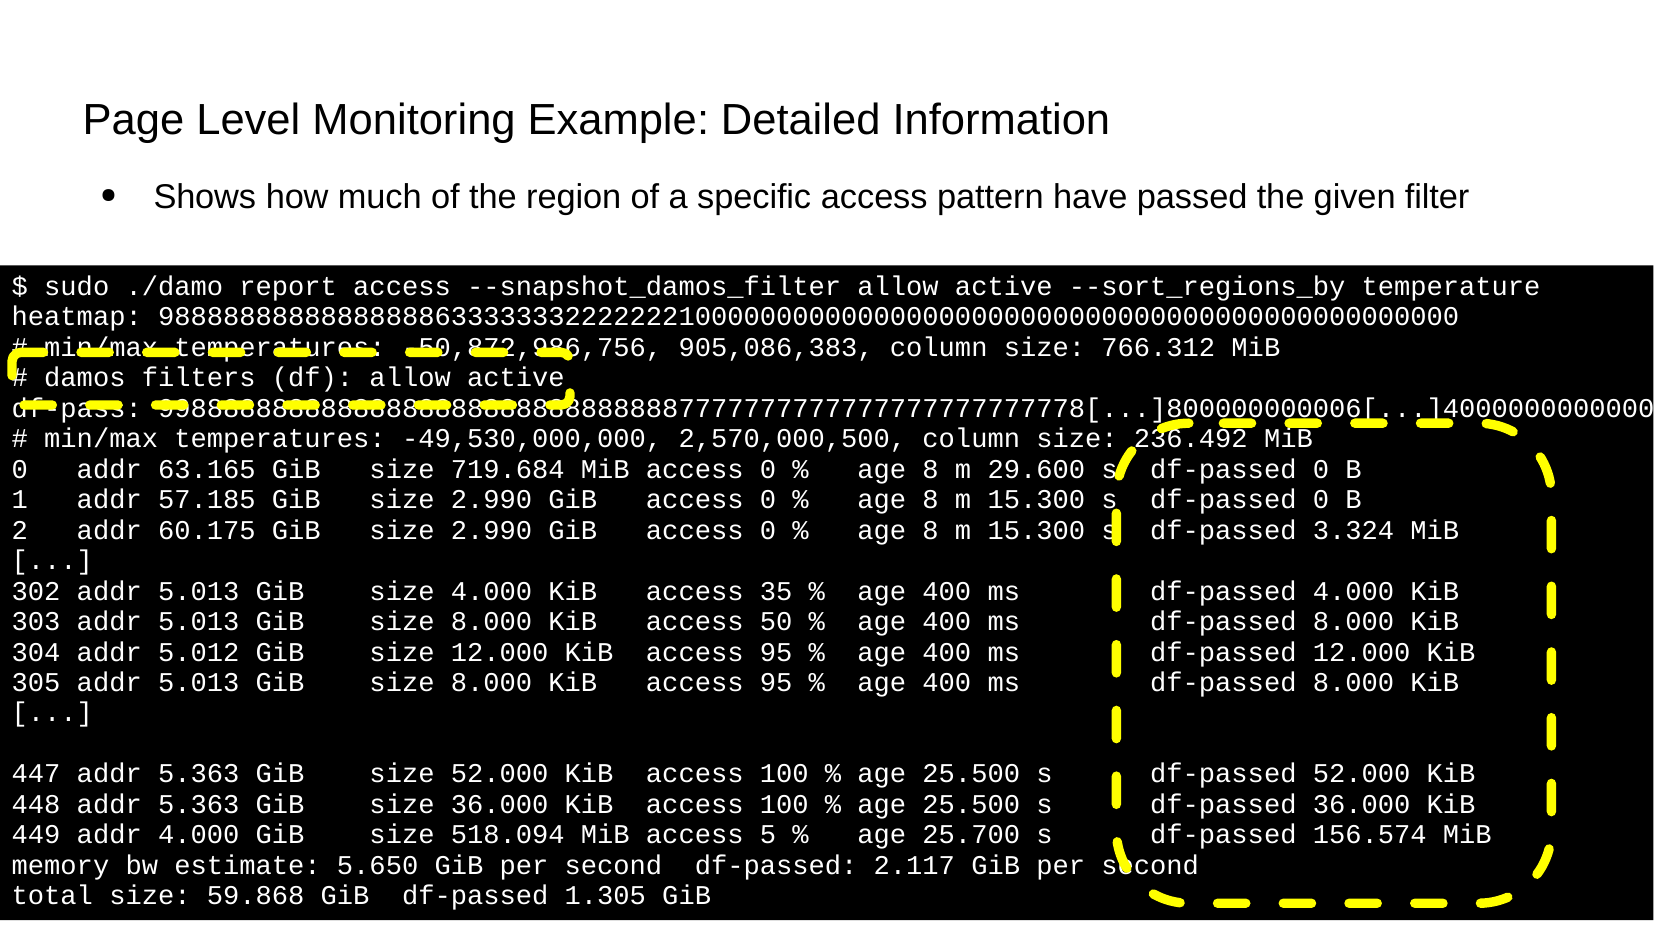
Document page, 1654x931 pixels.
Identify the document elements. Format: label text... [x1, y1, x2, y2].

list Shows how much of the region of a specific access pattern have passed the given filter [82, 177, 1571, 265]
title Page Level Monitoring Example: Detailed Information [82, 81, 1571, 157]
text_box $ sudo ./damo report access --snapshot_damos_filter allow active --sort_regions_by temperature heatmap: 98888888888888888633333332222222100000000000000000000000000000000000000000000000 # min/max temperatures: -50,872,986,756, 905,086,383, column size: 766.312 MiB # damos filters (df): allow active df-pass: 998888888888888888888888888888887777777777777777777777778[...]800000000006[...]40000000000004 # min/max temperatures: -49,530,000,000, 2,570,000,500, column size: 236.492 MiB 0 addr 63.165 GiB size 719.684 MiB access 0 % age 8 m 29.600 s df-passed 0 B 1 addr 57.185 GiB size 2.990 GiB access 0 % age 8 m 15.300 s df-passed 0 B 2 addr 60.175 GiB size 2.990 GiB access 0 % age 8 m 15.300 s df-passed 3.324 MiB [...] 302 addr 5.013 GiB size 4.000 KiB access 35 % age 400 ms df-passed 4.000 KiB 303 addr 5.013 GiB size 8.000 KiB access 50 % age 400 ms df-passed 8.000 KiB 304 addr 5.012 GiB size 12.000 KiB access 95 % age 400 ms df-passed 12.000 KiB 305 addr 5.013 GiB size 8.000 KiB access 95 % age 400 ms df-passed 8.000 KiB [...] 447 addr 5.363 GiB size 52.000 KiB access 100 % age 25.500 s df-passed 52.000 KiB 448 addr 5.363 GiB size 36.000 KiB access 100 % age 25.500 s df-passed 36.000 KiB 449 addr 4.000 GiB size 518.094 MiB access 5 % age 25.700 s df-passed 156.574 MiB memory bw estimate: 5.650 GiB per second df-passed: 2.117 GiB per second total size: 59.868 GiB df-passed 1.305 GiB [0, 265, 1654, 921]
